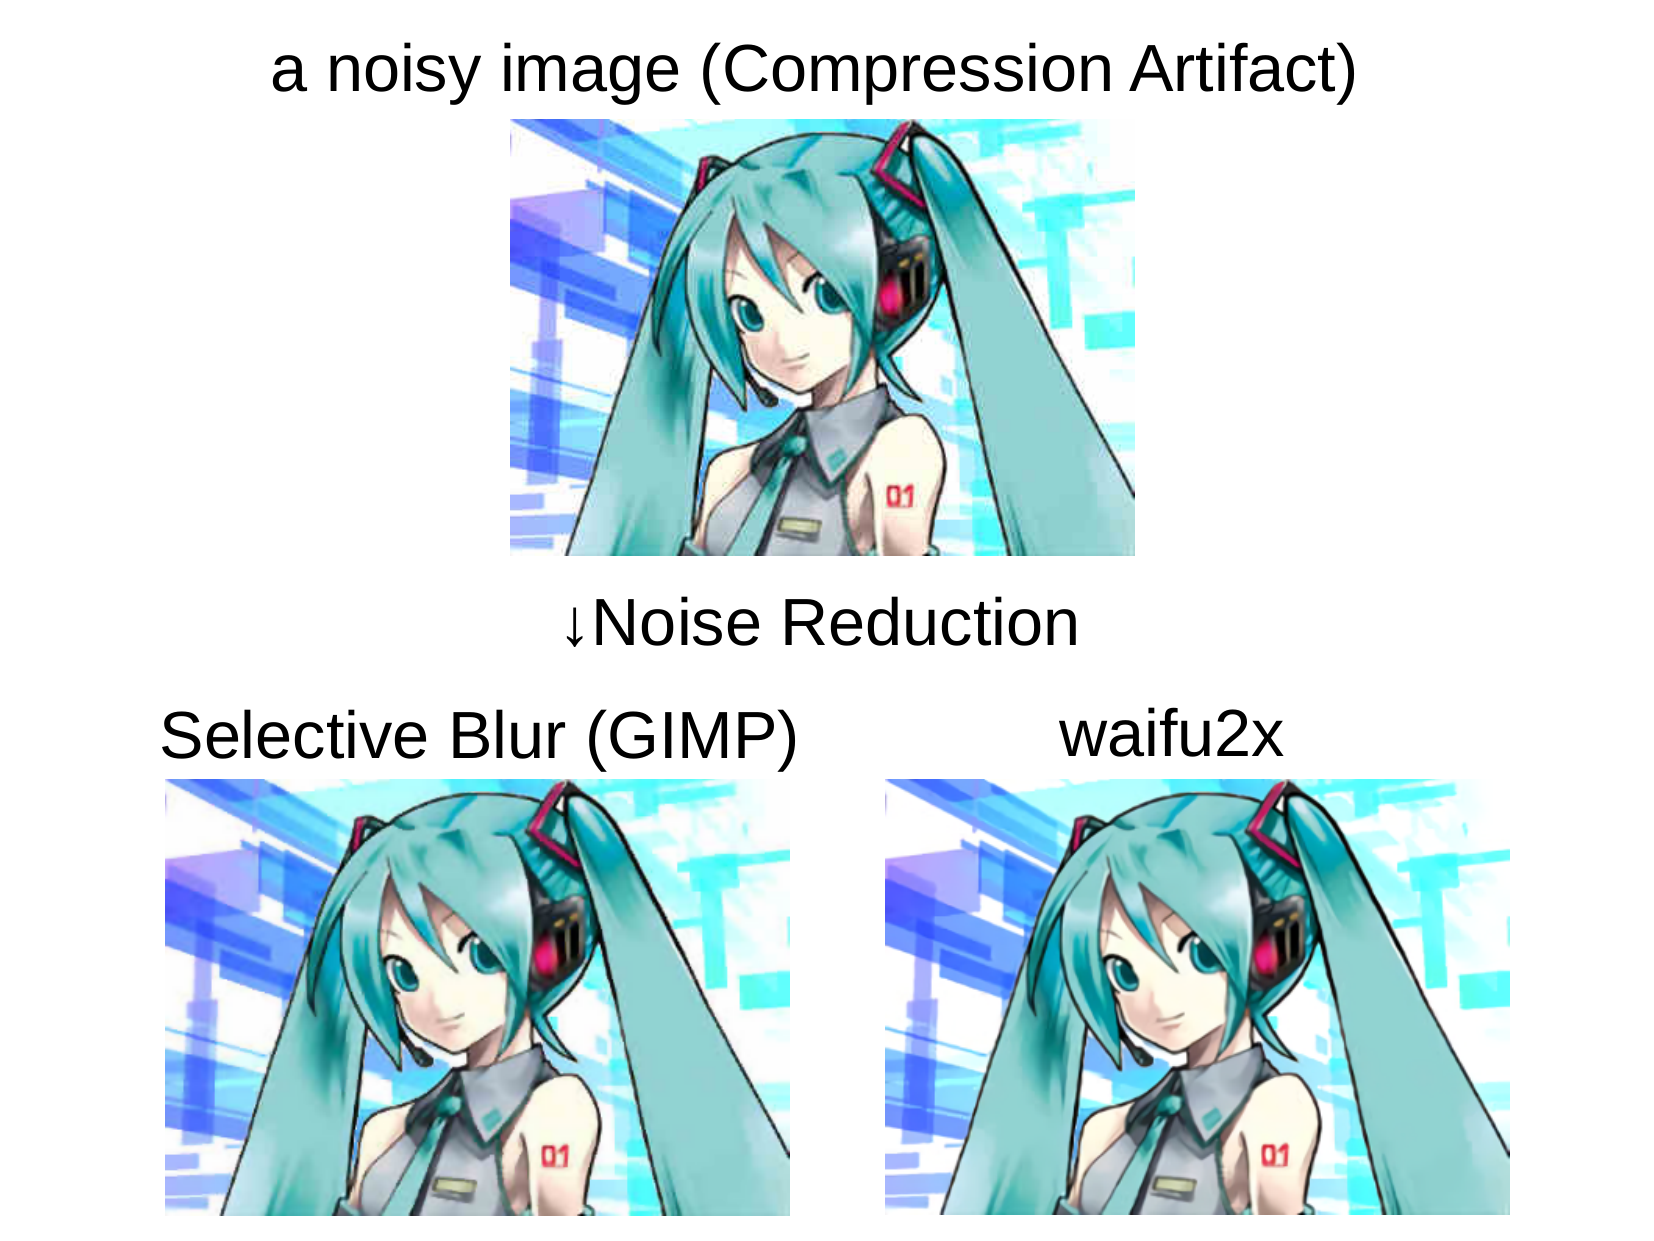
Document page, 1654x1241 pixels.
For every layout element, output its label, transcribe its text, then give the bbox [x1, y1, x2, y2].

text_box ↓Noise Reduction [64, 585, 1576, 735]
text_box waifu2x [874, 735, 1471, 788]
picture [885, 779, 1510, 1216]
picture [165, 779, 790, 1216]
text_box ↓2x Upscale [64, 464, 1575, 585]
subtitle a noisy image (Compression Artifact) [59, 30, 1571, 181]
picture [510, 119, 1135, 556]
text_box Selective Blur (GIMP) [105, 735, 856, 811]
